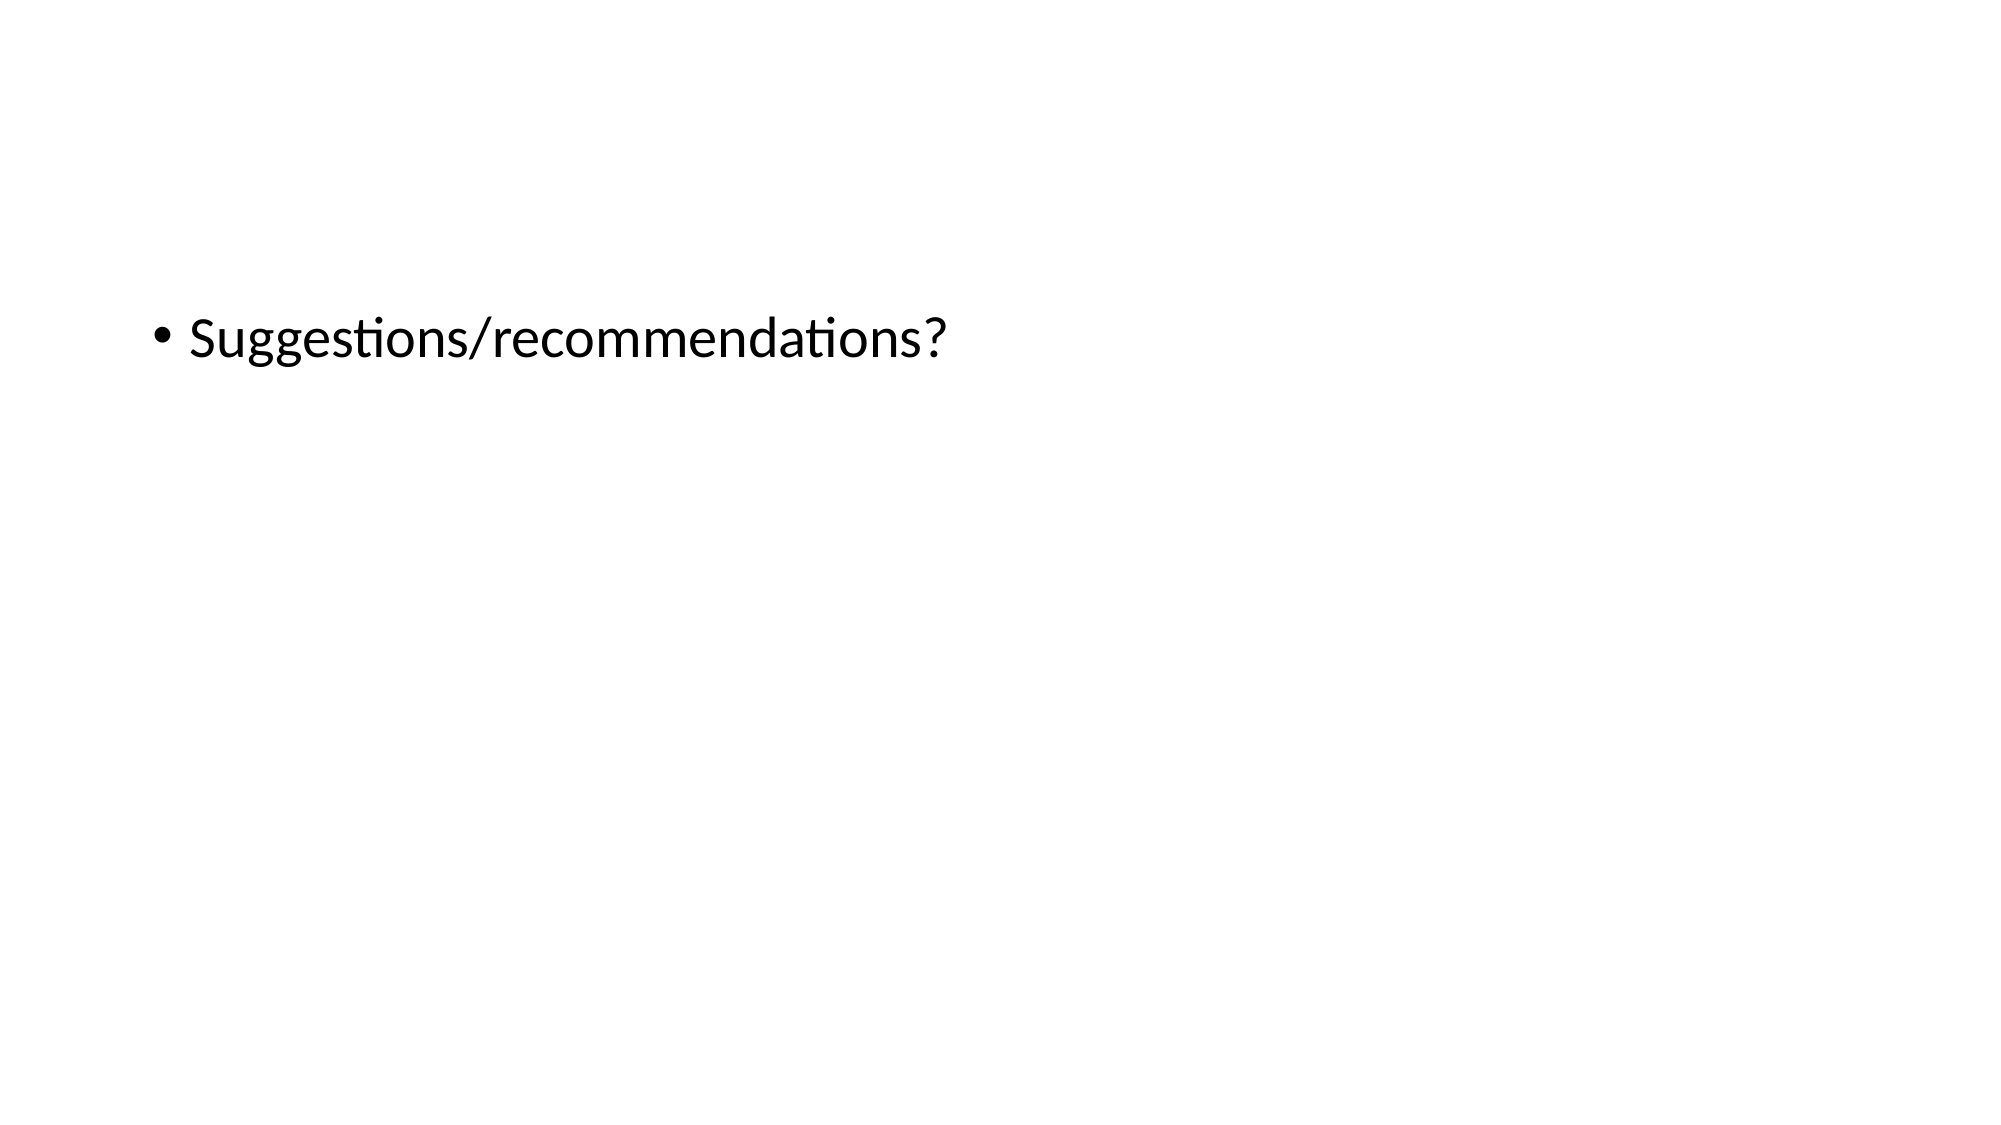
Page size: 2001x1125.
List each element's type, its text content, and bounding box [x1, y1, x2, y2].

list Suggestions/recommendations? [137, 299, 1863, 1014]
